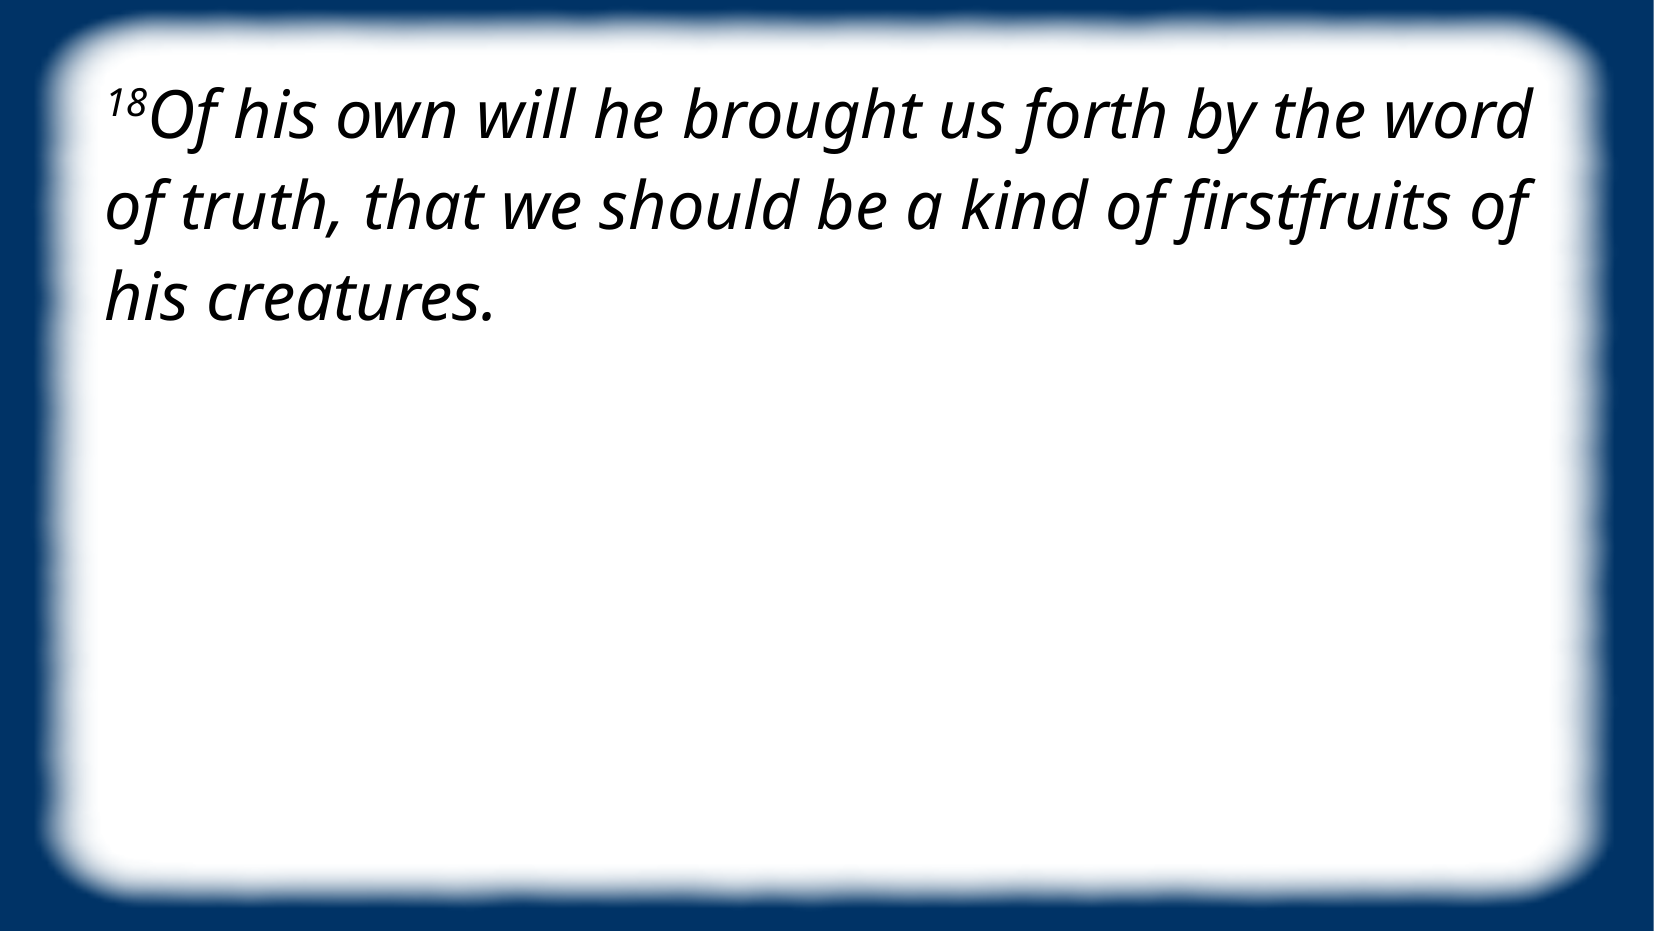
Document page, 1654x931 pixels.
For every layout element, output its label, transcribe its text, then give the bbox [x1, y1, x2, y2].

picture [0, 0, 1654, 931]
text_box 18Of his own will he brought us forth by the word of truth, that we should be a kind of firstfruits of his creatures. [90, 60, 1576, 376]
